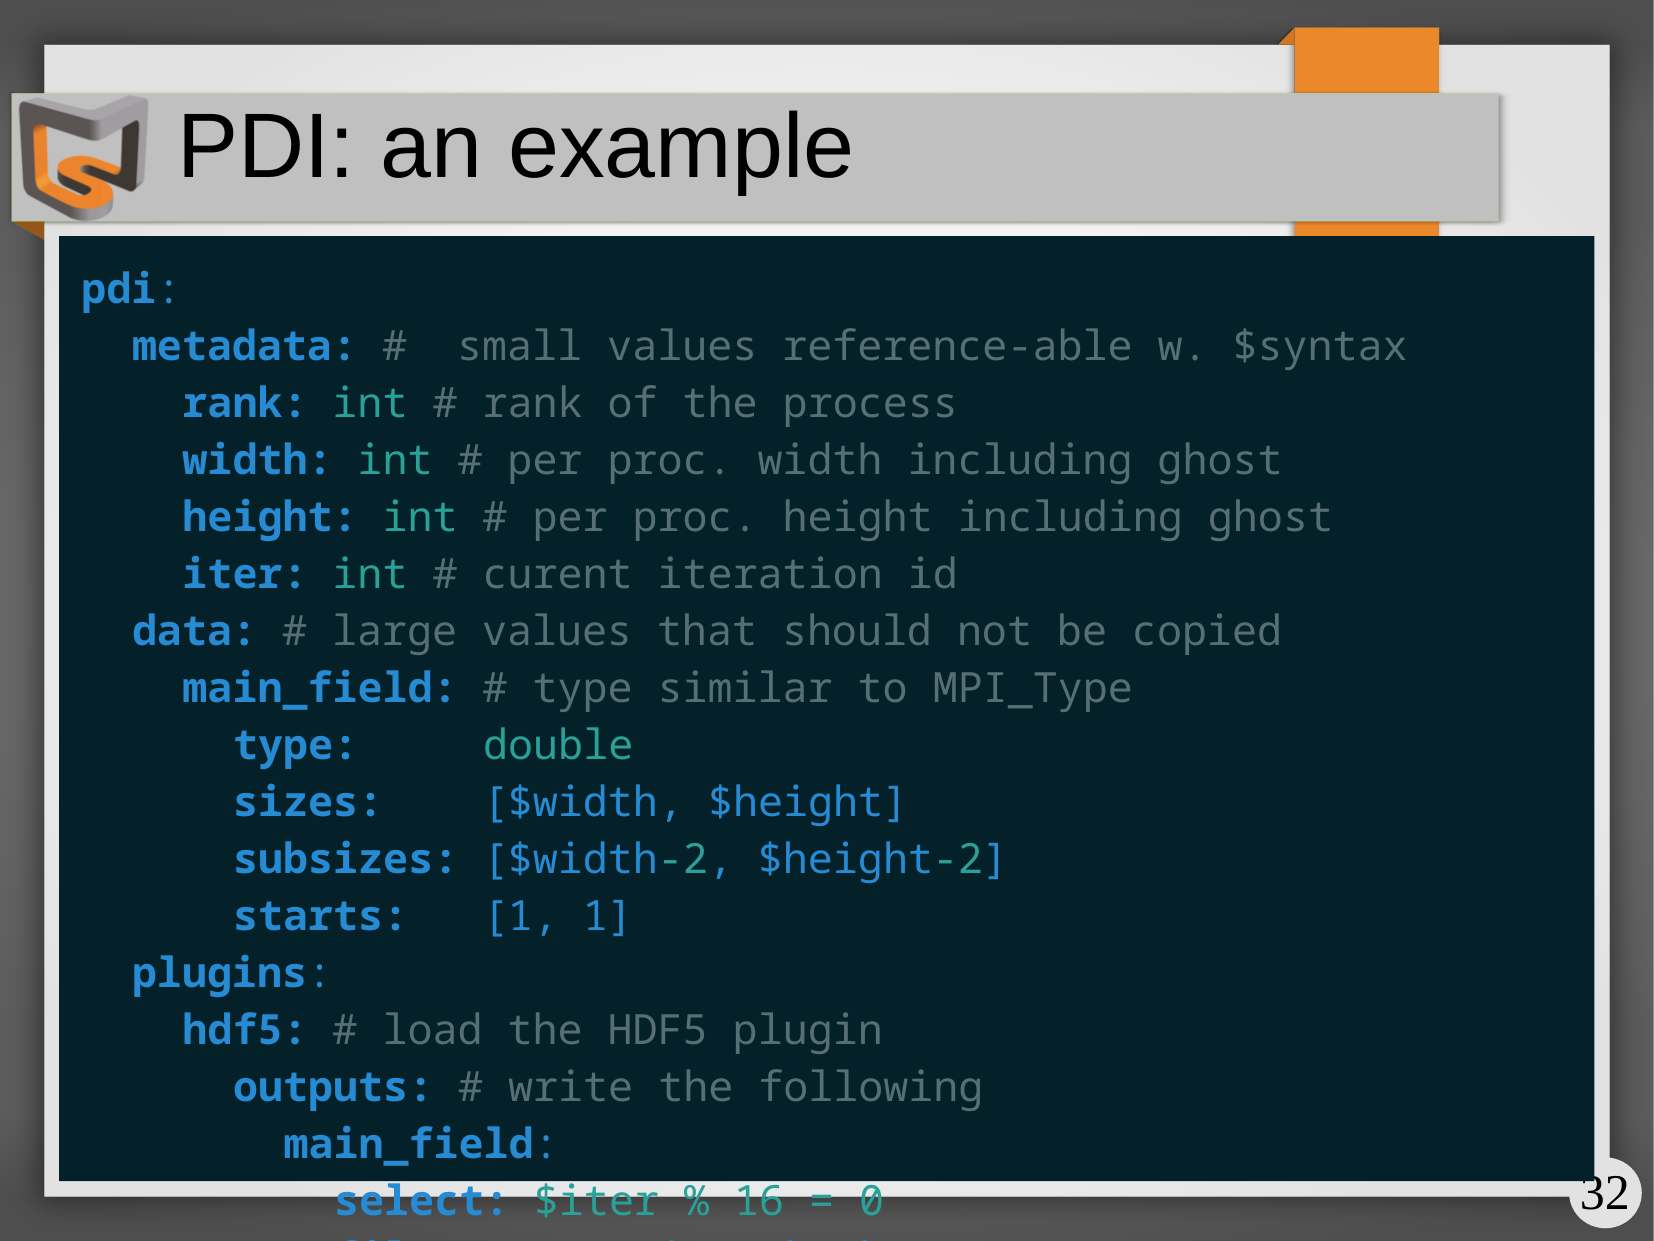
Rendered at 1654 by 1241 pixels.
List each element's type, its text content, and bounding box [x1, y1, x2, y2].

text_box pdi: metadata: # small values reference-able w. $syntax rank: int # rank of the process width: int # per proc. width including ghost height: int # per proc. height including ghost iter: int # curent iteration id data: # large values that should not be copied main_field: # type similar to MPI_Type type: double sizes: [$width, $height] subsizes: [$width-2, $height-2] starts: [1, 1] plugins: hdf5: # load the HDF5 plugin outputs: # write the following main_field: select: $iter % 16 = 0 file: output_${rank}.h5 var: iter_${iter}/main_field [59, 236, 1595, 1182]
picture [0, 0, 1654, 1241]
title PDI: an example [177, 94, 1477, 213]
